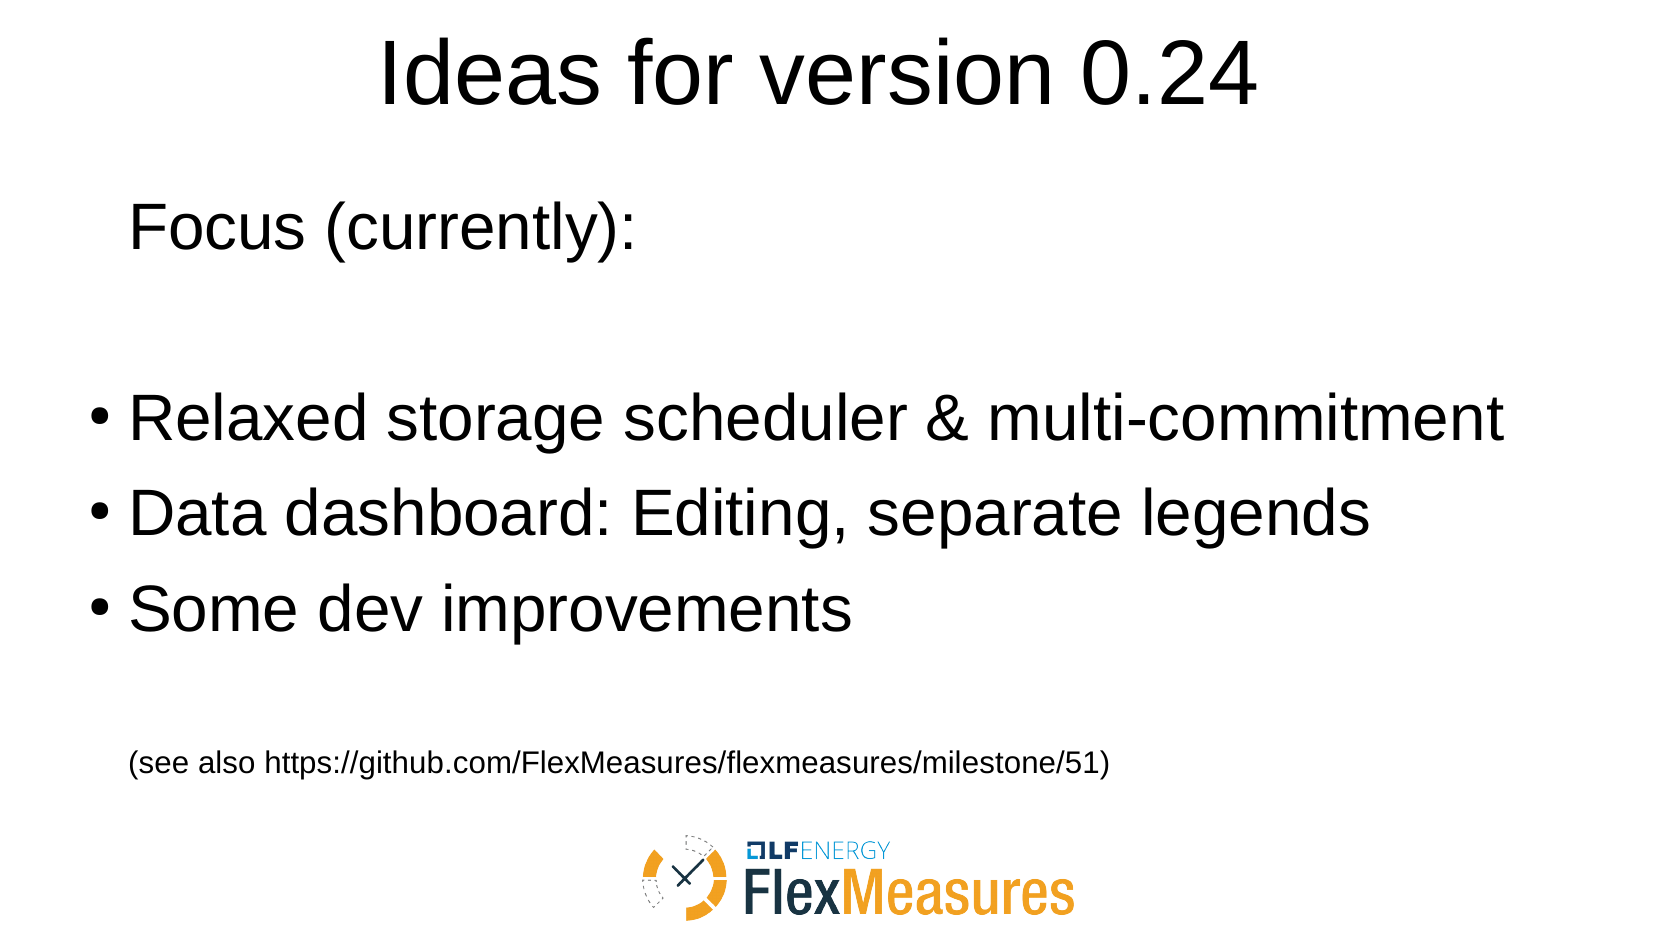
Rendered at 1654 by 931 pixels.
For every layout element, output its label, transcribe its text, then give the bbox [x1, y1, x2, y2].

title Ideas for version 0.24 [75, 0, 1564, 112]
list Focus (currently): Relaxed storage scheduler & multi-commitment Data dashboard: Editing, separate legends Some dev improvements (see also https://github.com/FlexMeasures/flexmeasures/milestone/51) [75, 112, 1613, 788]
picture [642, 835, 1074, 921]
